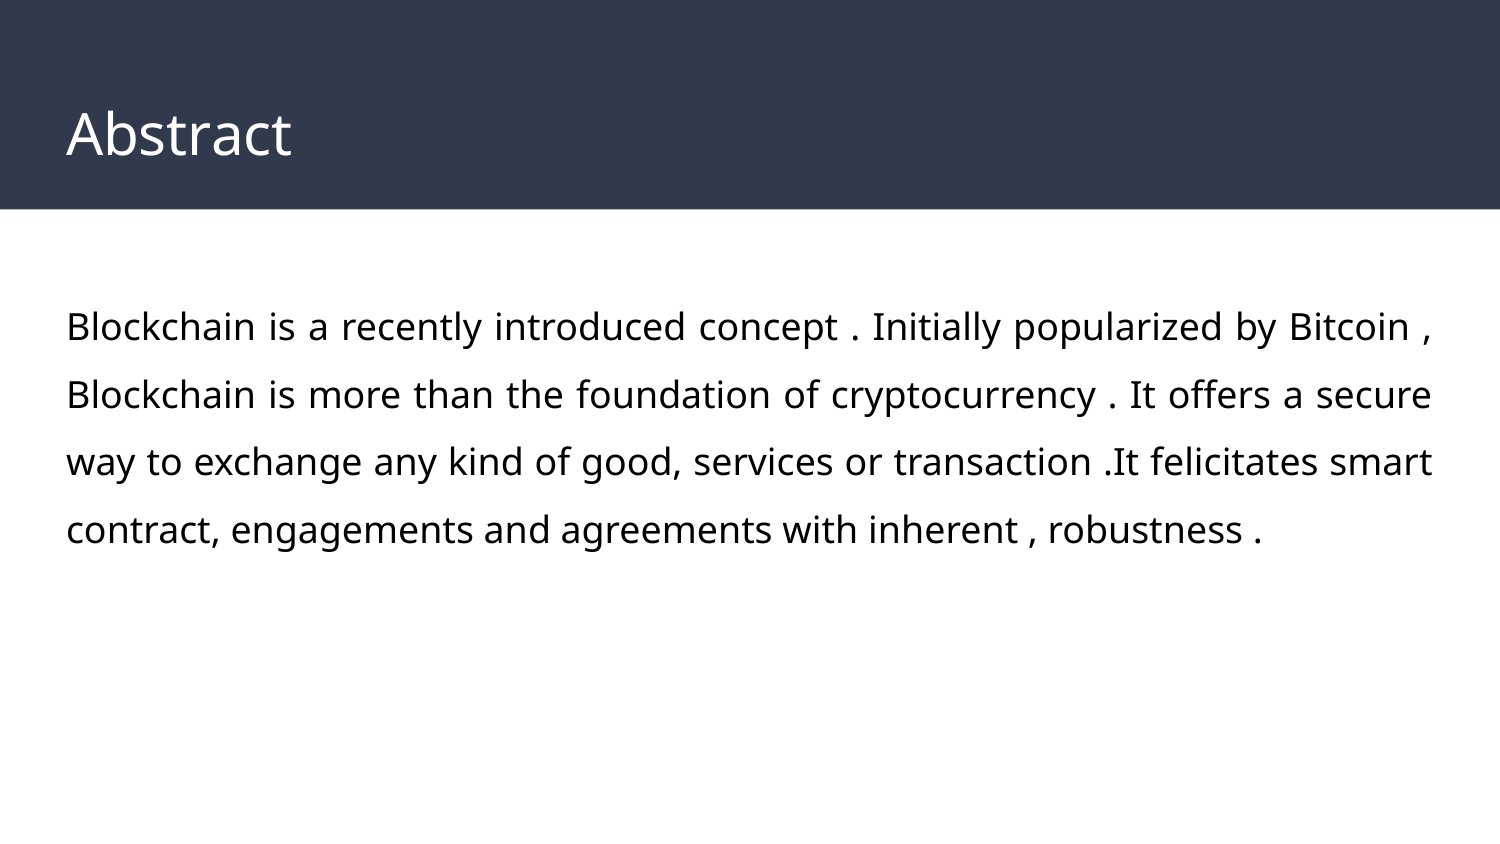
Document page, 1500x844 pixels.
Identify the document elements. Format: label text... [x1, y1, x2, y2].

title Abstract [51, 82, 1449, 185]
text_box Blockchain is a recently introduced concept . Initially popularized by Bitcoin , Blockchain is more than the foundation of cryptocurrency . It offers a secure way to exchange any kind of good, services or transaction .It felicitates smart contract, engagements and agreements with inherent , robustness . [51, 265, 1449, 815]
